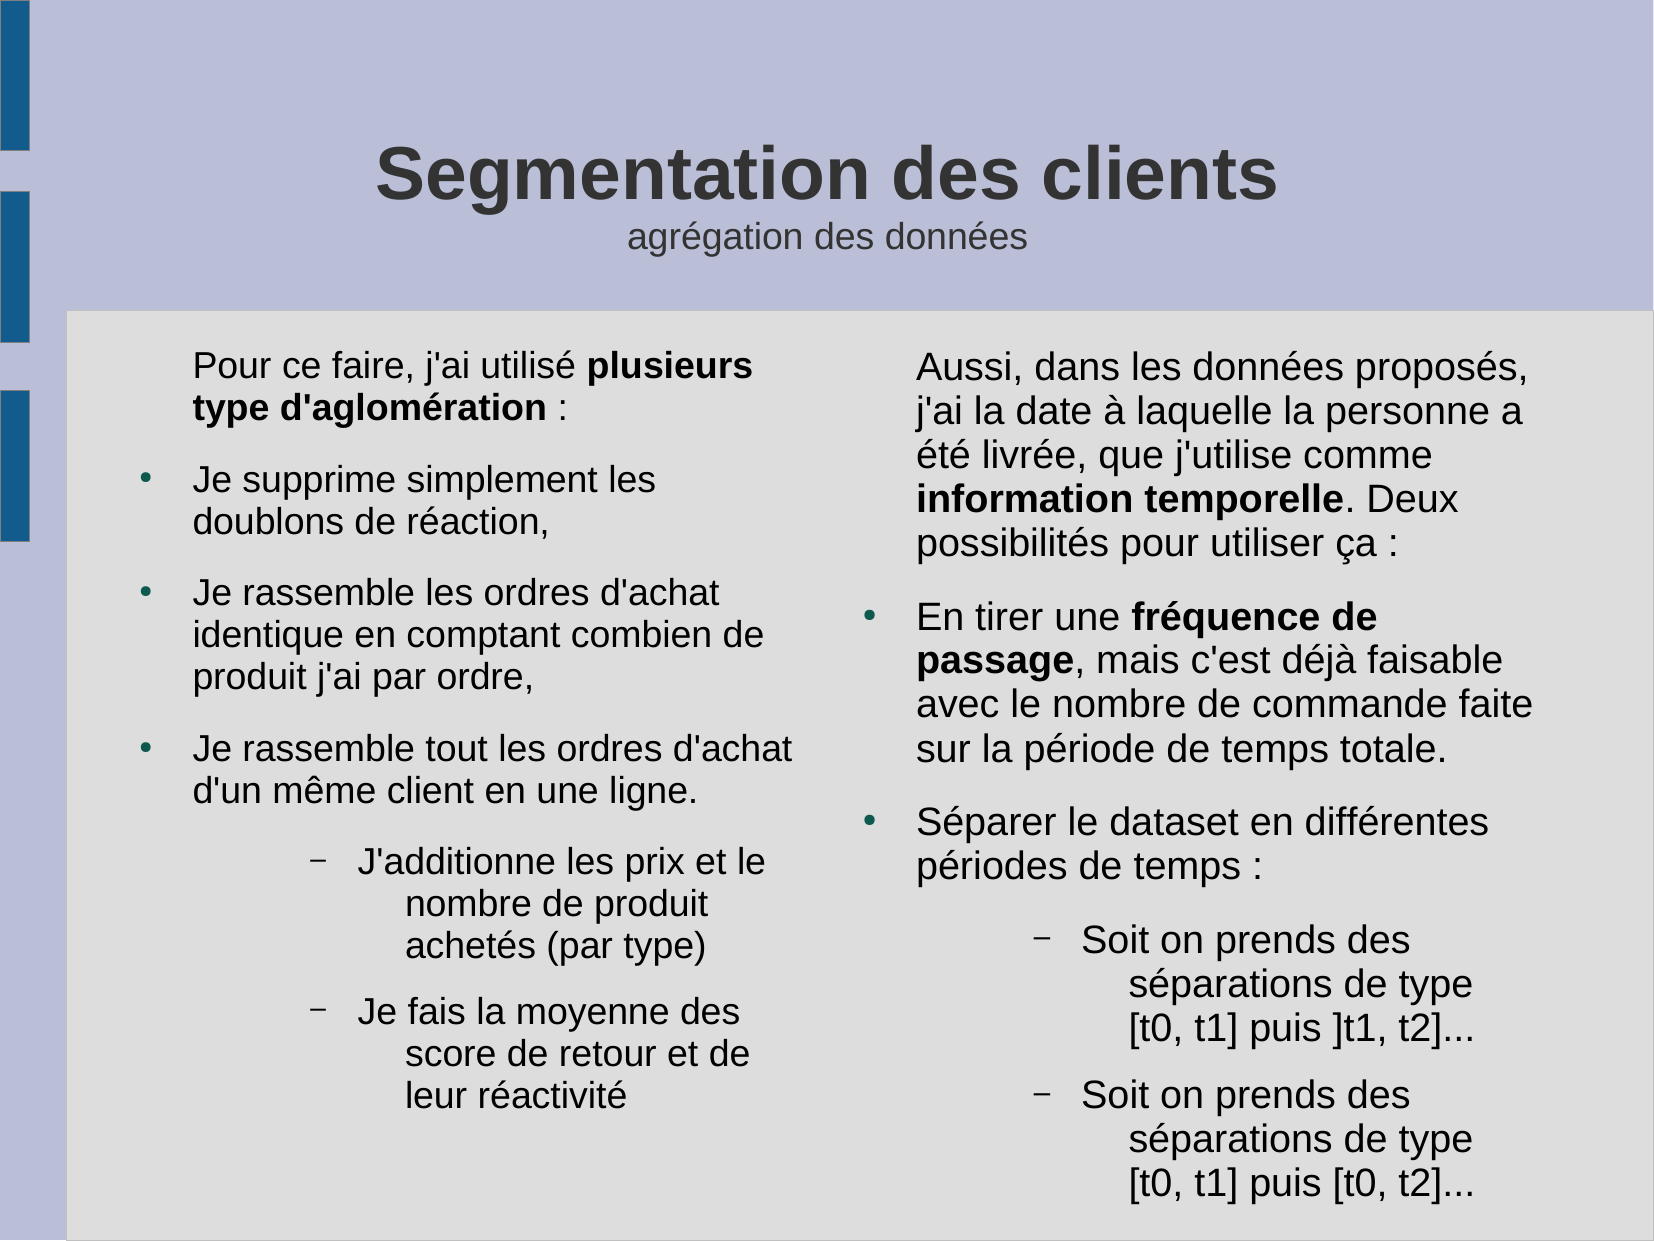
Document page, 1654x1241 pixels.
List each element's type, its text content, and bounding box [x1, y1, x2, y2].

list Aussi, dans les données proposés, j'ai la date à laquelle la personne a été livrée, que j'utilise comme information temporelle. Deux possibilités pour utiliser ça : En tirer une fréquence de passage, mais c'est déjà faisable avec le nombre de commande faite sur la période de temps totale. Séparer le dataset en différentes périodes de temps : Soit on prends des séparations de type [t0, t1] puis ]t1, t2]... Soit on prends des séparations de type [t0, t1] puis [t0, t2]... [845, 344, 1535, 1209]
list Pour ce faire, j'ai utilisé plusieurs type d'aglomération : Je supprime simplement les doublons de réaction, Je rassemble les ordres d'achat identique en comptant combien de produit j'ai par ordre, Je rassemble tout les ordres d'achat d'un même client en une ligne. J'additionne les prix et le nombre de produit achetés (par type) Je fais la moyenne des score de retour et de leur réactivité [121, 344, 811, 1186]
title Segmentation des clients agrégation des données [121, 91, 1534, 299]
